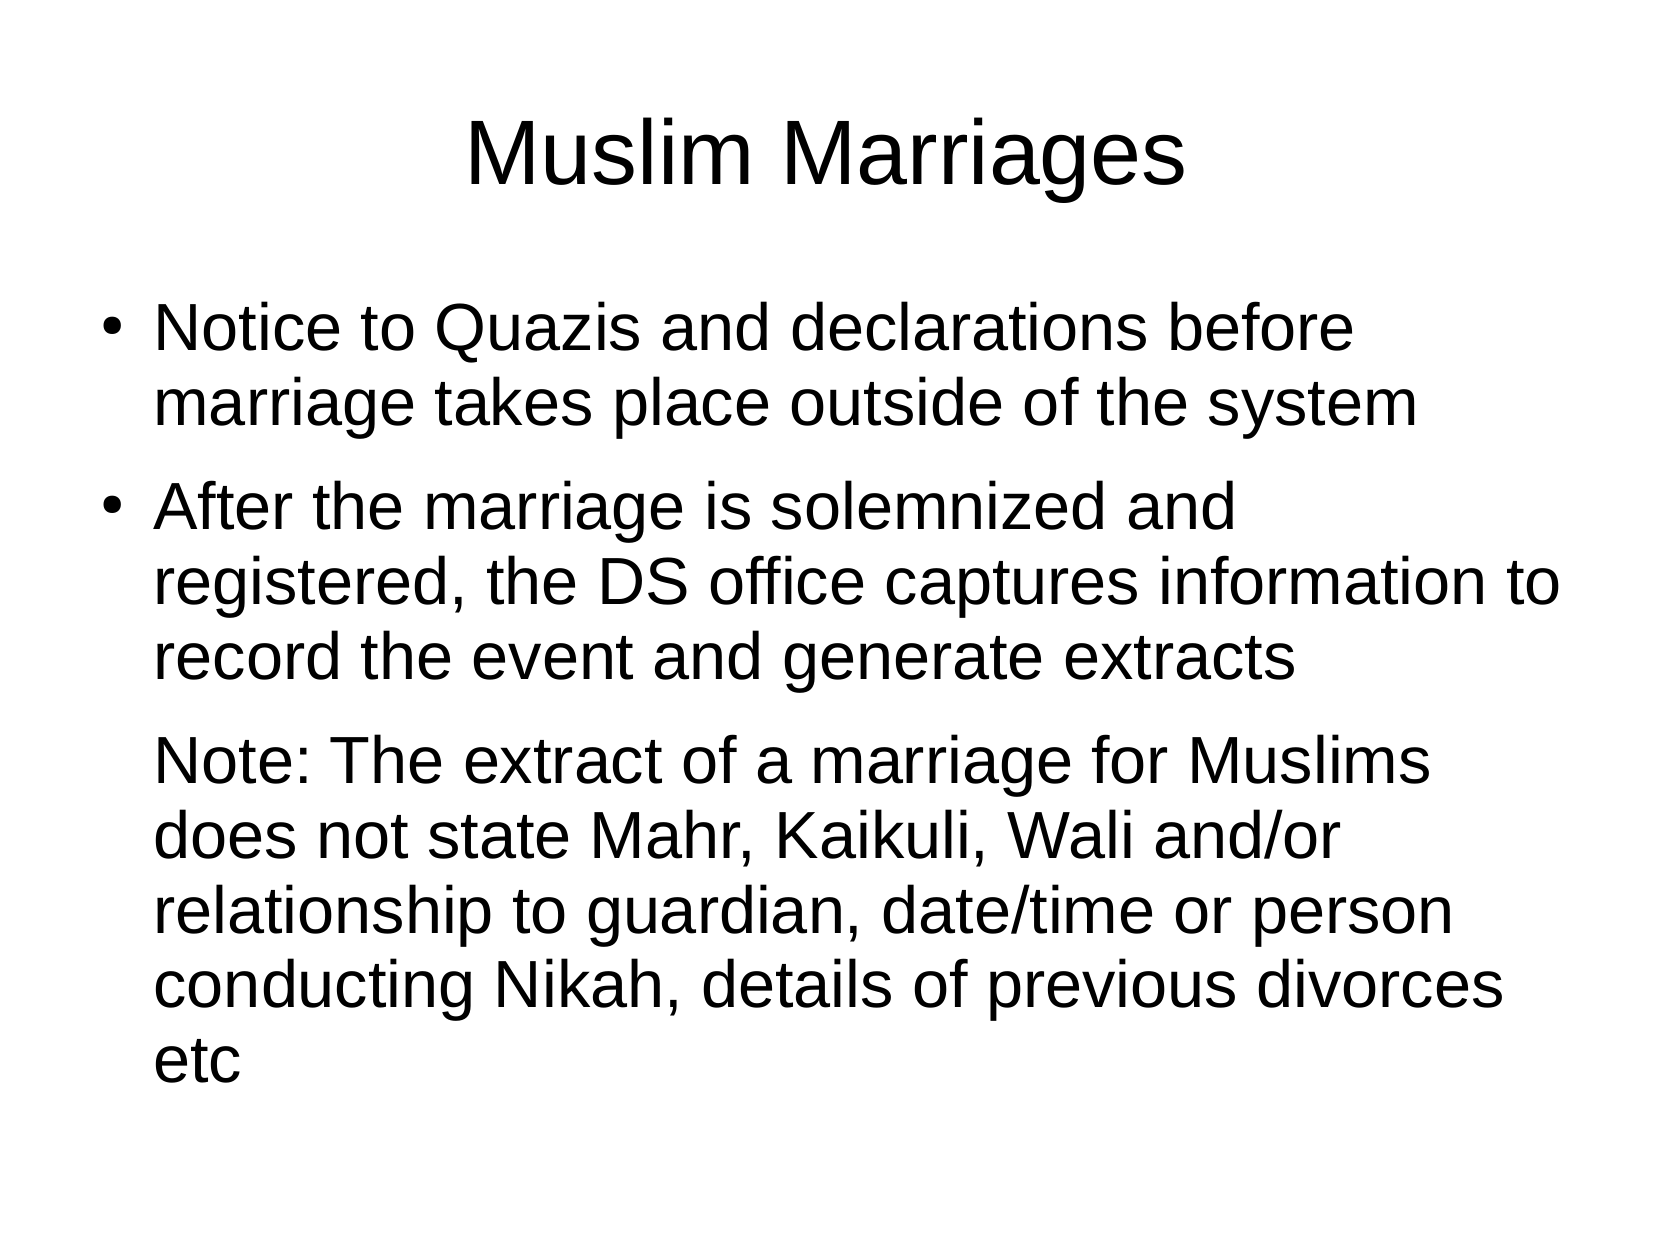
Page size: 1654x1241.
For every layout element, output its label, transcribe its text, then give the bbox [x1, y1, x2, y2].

list Notice to Quazis and declarations before marriage takes place outside of the system After the marriage is solemnized and registered, the DS office captures information to record the event and generate extracts Note: The extract of a marriage for Muslims does not state Mahr, Kaikuli, Wali and/or relationship to guardian, date/time or person conducting Nikah, details of previous divorces etc [82, 290, 1571, 1109]
title Muslim Marriages [82, 56, 1571, 250]
